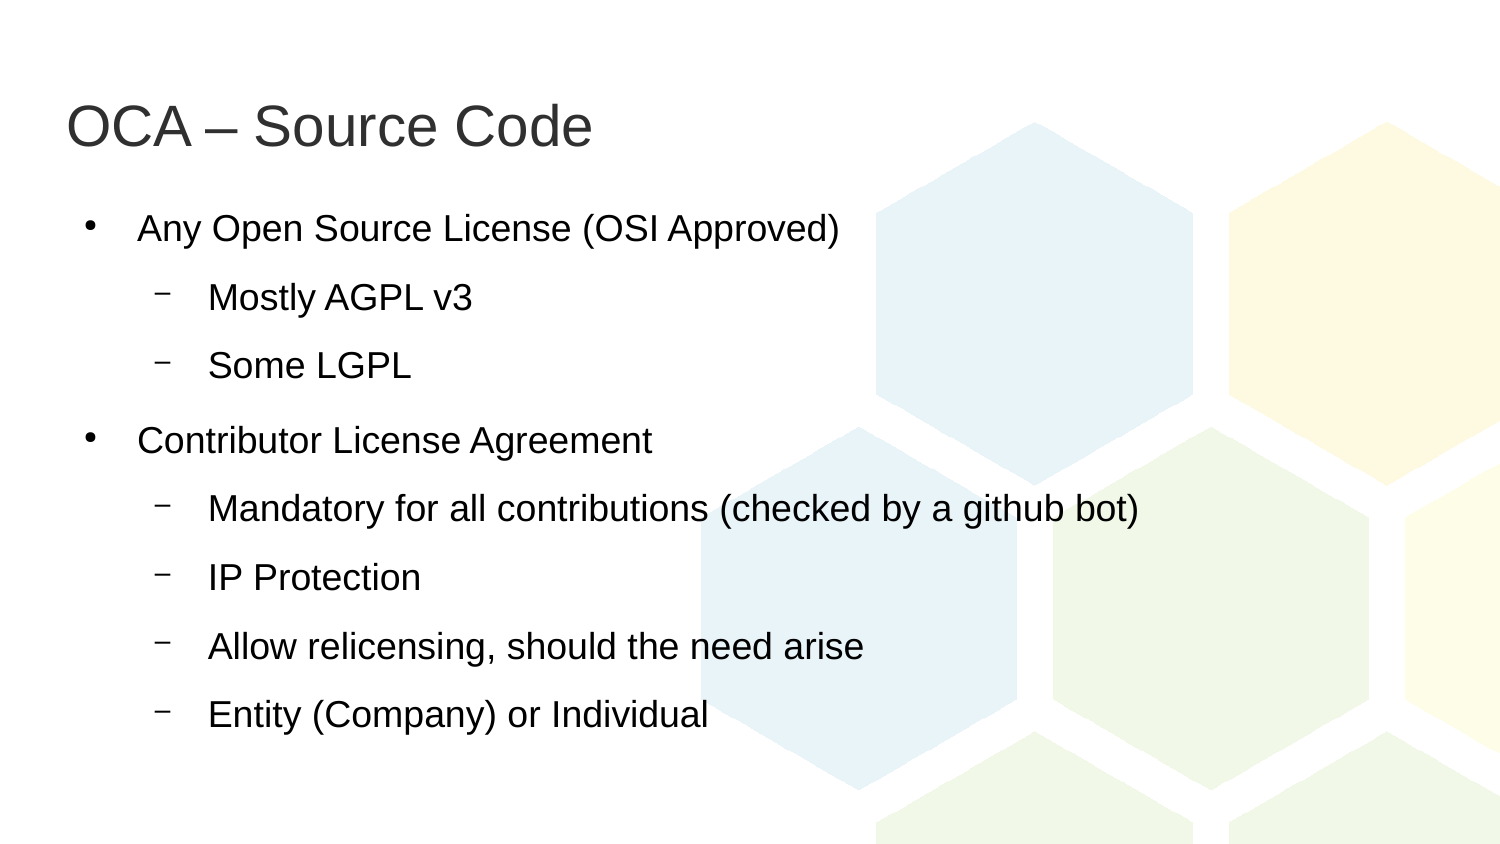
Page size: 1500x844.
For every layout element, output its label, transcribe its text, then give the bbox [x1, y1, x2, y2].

title OCA – Source Code [51, 72, 1449, 167]
list Any Open Source License (OSI Approved) Mostly AGPL v3 Some LGPL Contributor License Agreement Mandatory for all contributions (checked by a github bot) IP Protection Allow relicensing, should the need arise Entity (Company) or Individual [51, 189, 1411, 763]
picture [0, 0, 1500, 844]
